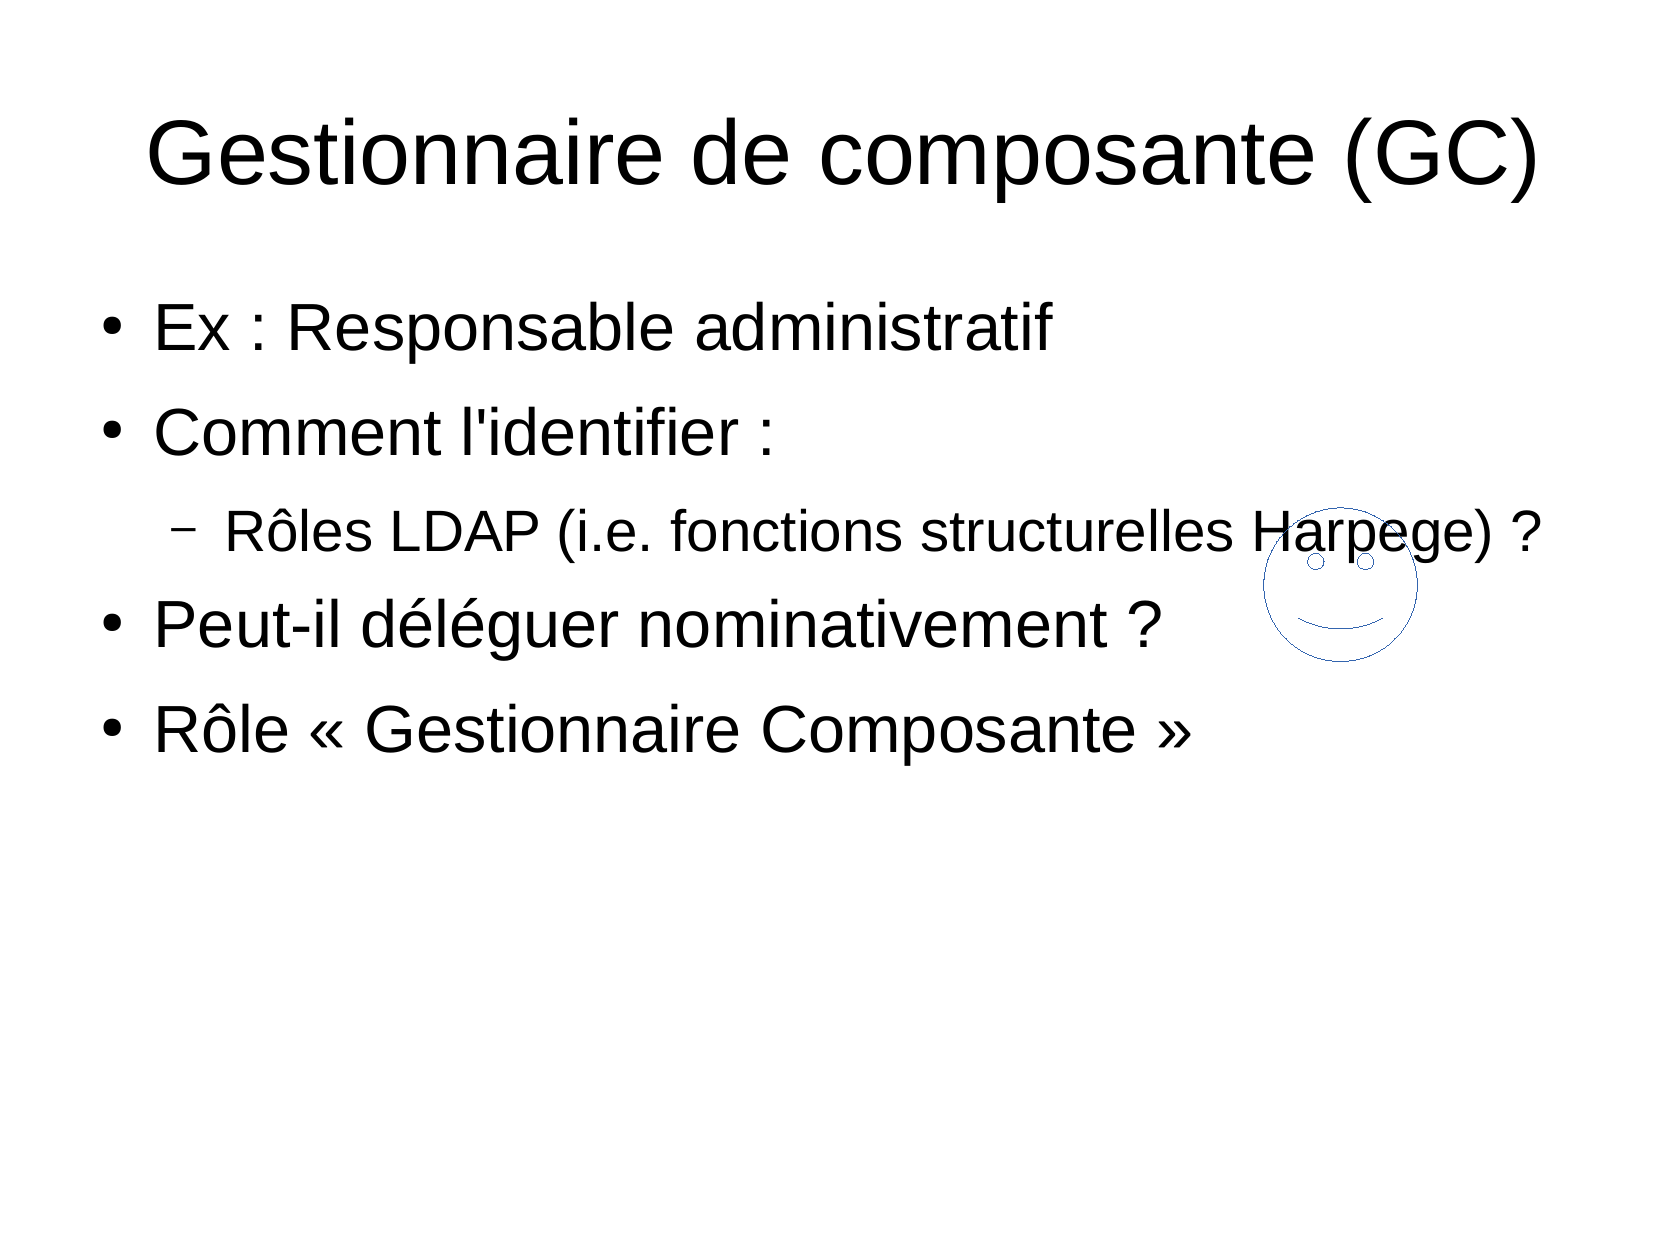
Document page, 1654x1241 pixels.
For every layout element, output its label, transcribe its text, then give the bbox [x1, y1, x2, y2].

title Gestionnaire de composante (GC) [82, 49, 1571, 257]
list Ex : Responsable administratif Comment l'identifier : Rôles LDAP (i.e. fonctions structurelles Harpege) ? Peut-il déléguer nominativement ? Rôle « Gestionnaire Composante » [82, 290, 1571, 1010]
